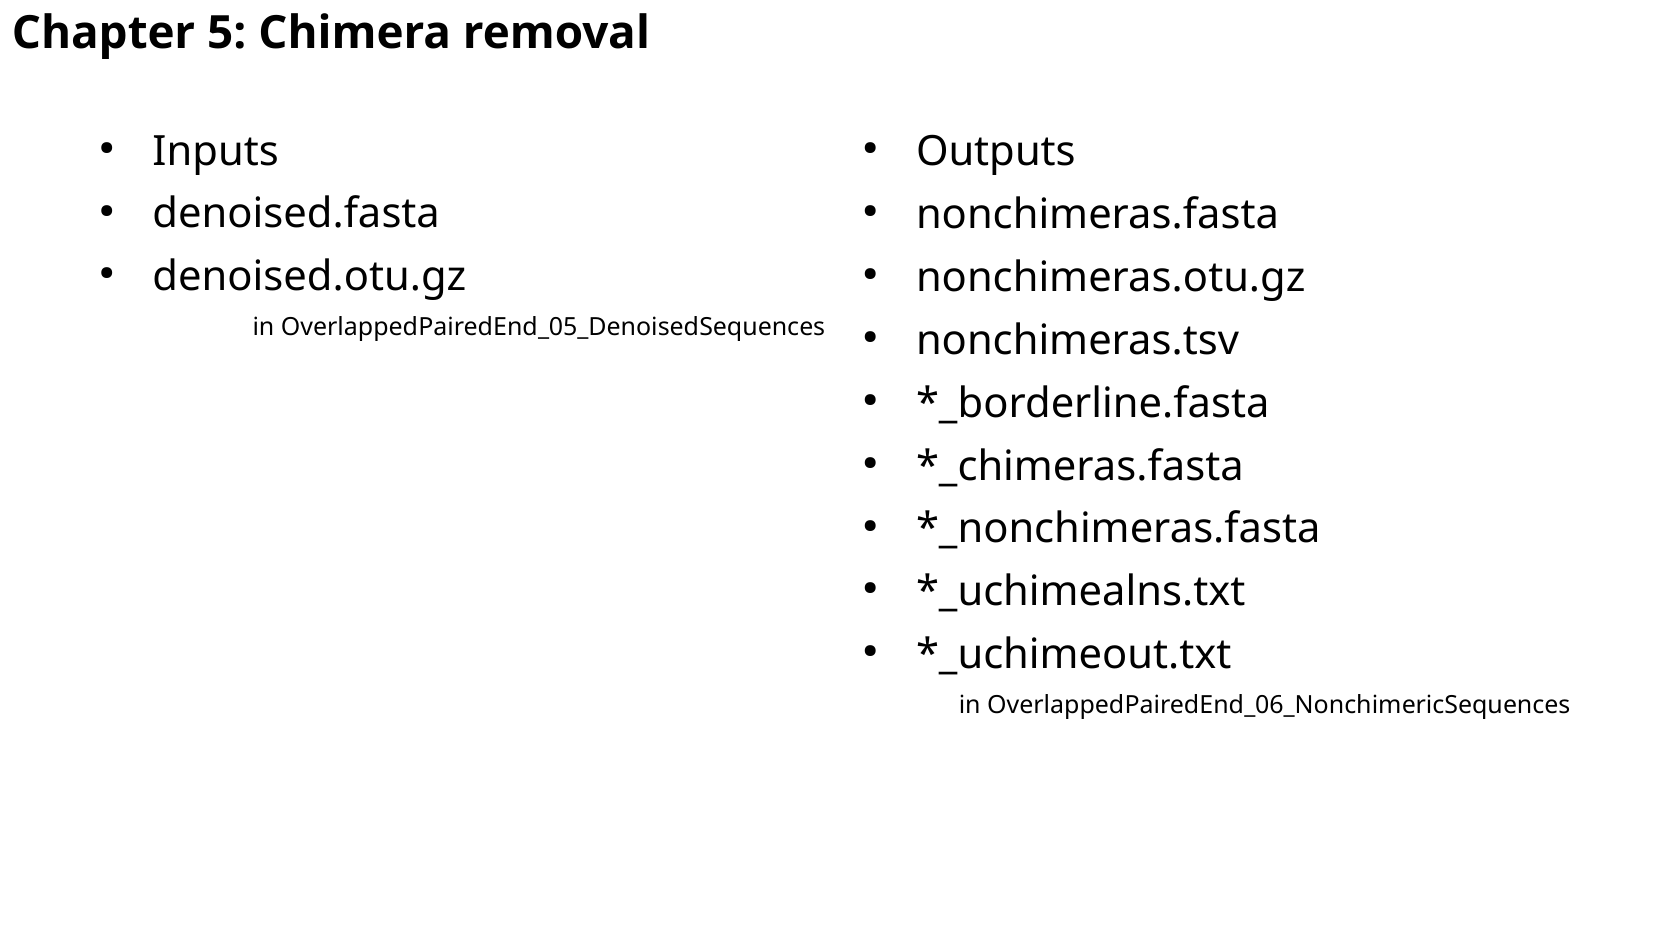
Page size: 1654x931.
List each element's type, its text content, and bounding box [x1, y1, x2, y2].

title Chapter 5: Chimera removal [11, 0, 1642, 130]
list Outputs nonchimeras.fasta nonchimeras.otu.gz nonchimeras.tsv *_borderline.fasta *_chimeras.fasta *_nonchimeras.fasta *_uchimealns.txt *_uchimeout.txt in OverlappedPairedEnd_06_NonchimericSequences [845, 120, 1572, 759]
list Inputs denoised.fasta denoised.otu.gz in OverlappedPairedEnd_05_DenoisedSequences [81, 120, 827, 809]
